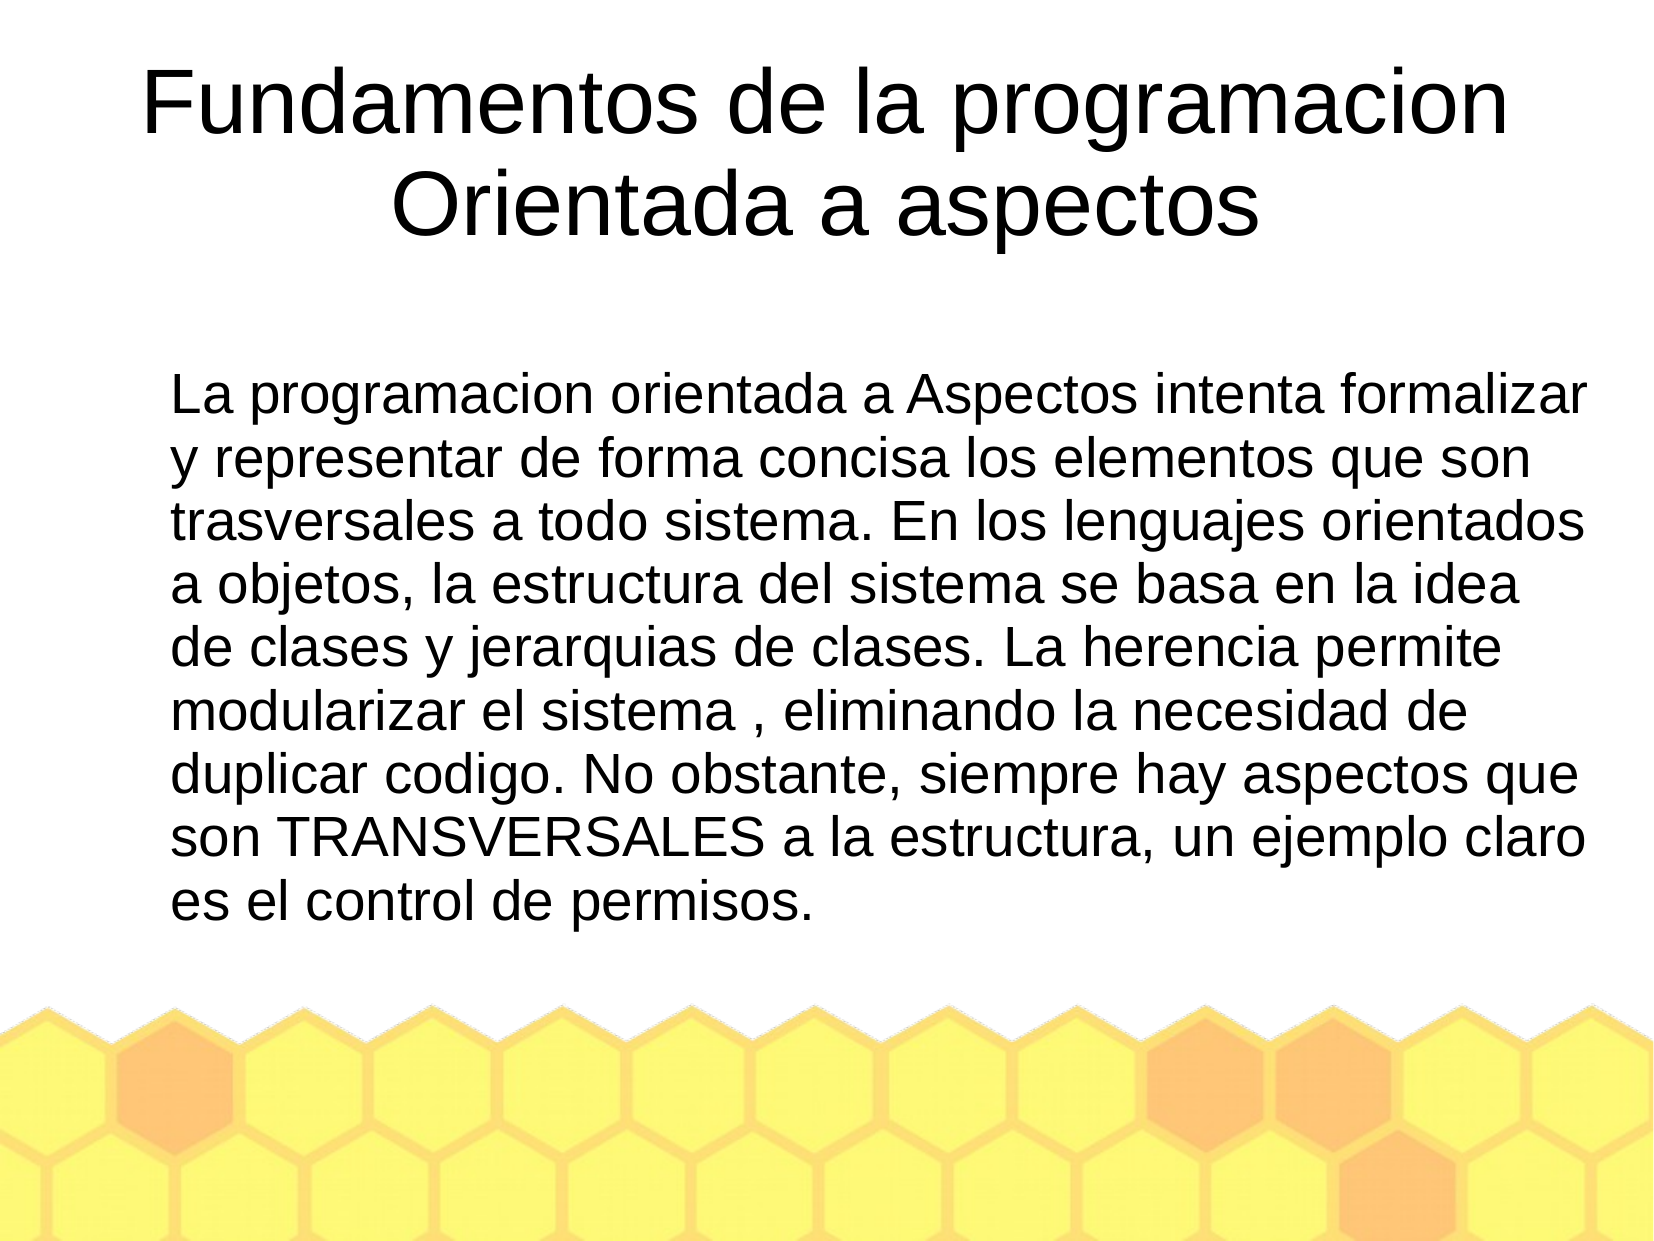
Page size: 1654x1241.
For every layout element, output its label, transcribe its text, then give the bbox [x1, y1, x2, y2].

title Fundamentos de la programacion Orientada a aspectos [82, 49, 1571, 257]
list La programacion orientada a Aspectos intenta formalizar y representar de forma concisa los elementos que son trasversales a todo sistema. En los lenguajes orientados a objetos, la estructura del sistema se basa en la idea de clases y jerarquias de clases. La herencia permite modularizar el sistema , eliminando la necesidad de duplicar codigo. No obstante, siempre hay aspectos que son TRANSVERSALES a la estructura, un ejemplo claro es el control de permisos. [101, 270, 1591, 991]
picture [0, 1001, 1654, 1241]
